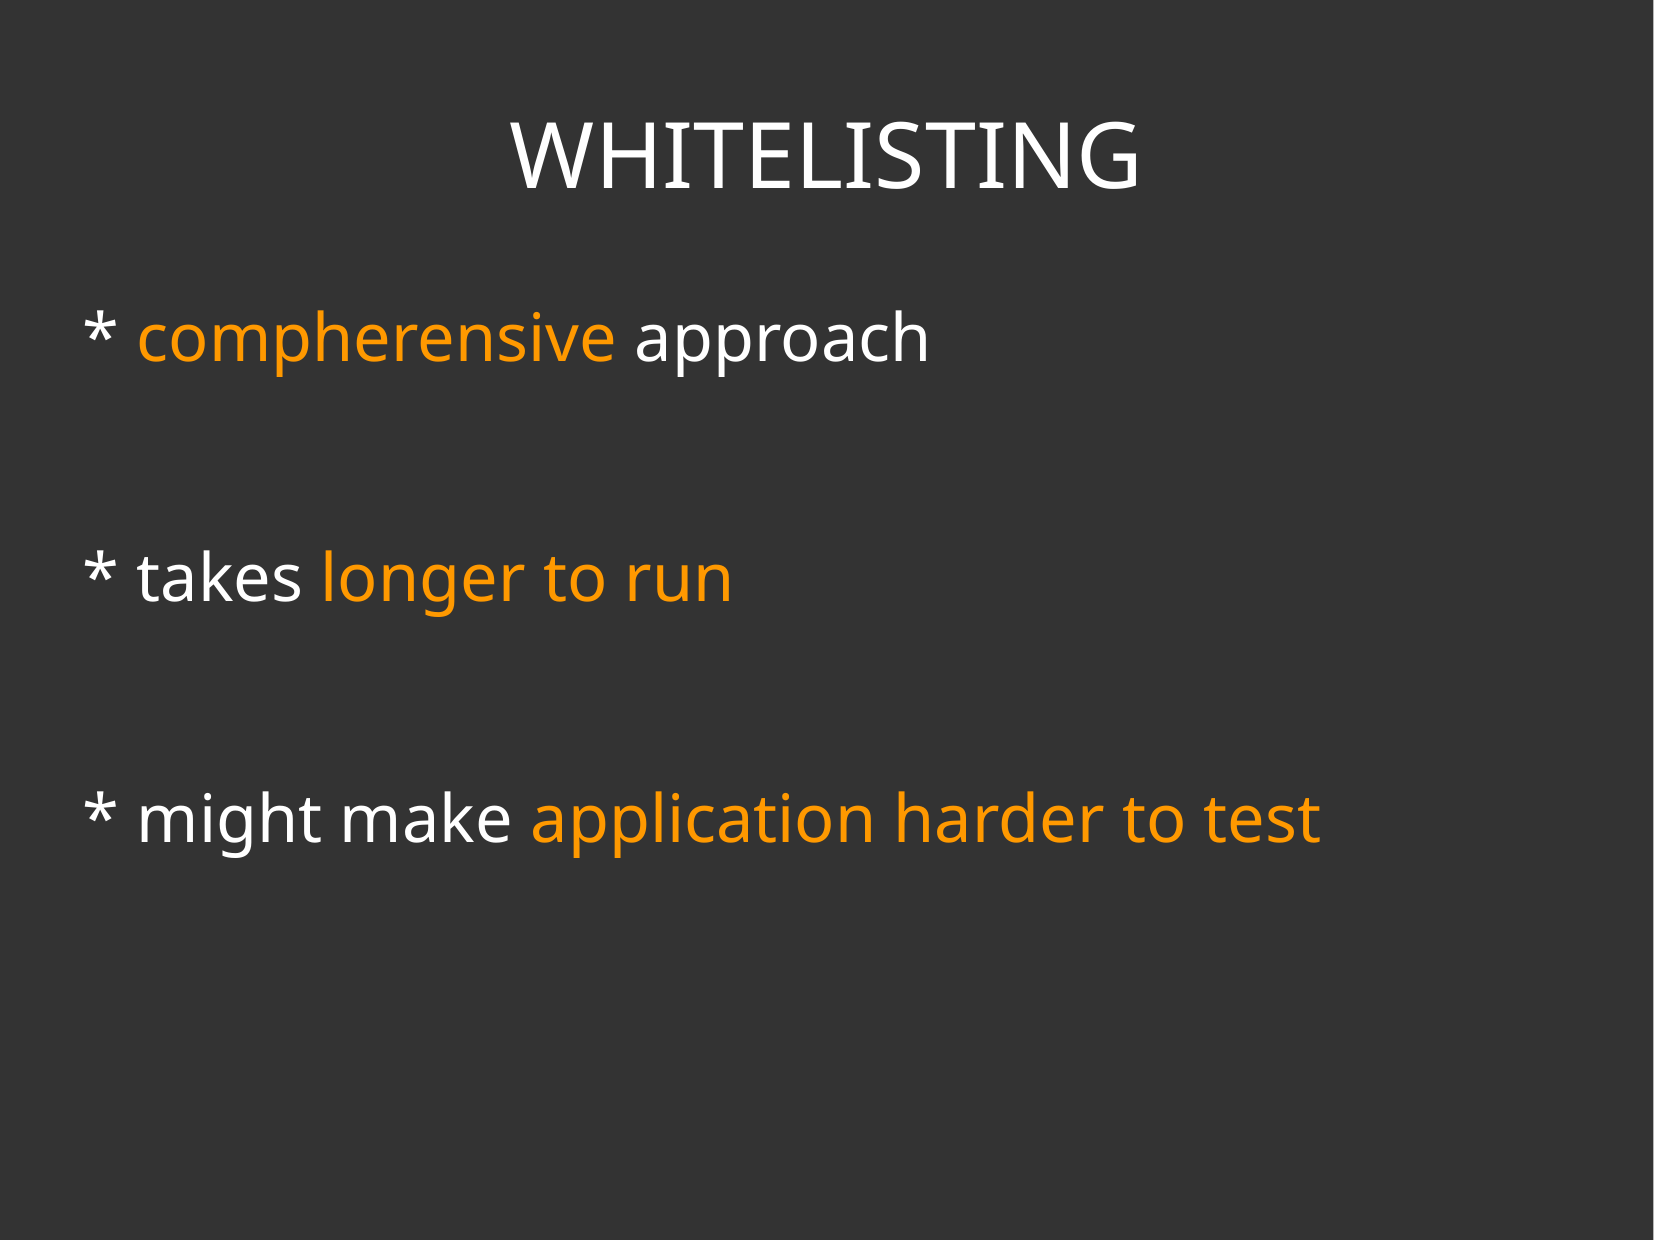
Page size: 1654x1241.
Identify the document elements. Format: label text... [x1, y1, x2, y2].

title WHITELISTING [82, 49, 1571, 257]
list * compherensive approach * takes longer to run * might make application harder to test [82, 290, 1571, 1010]
